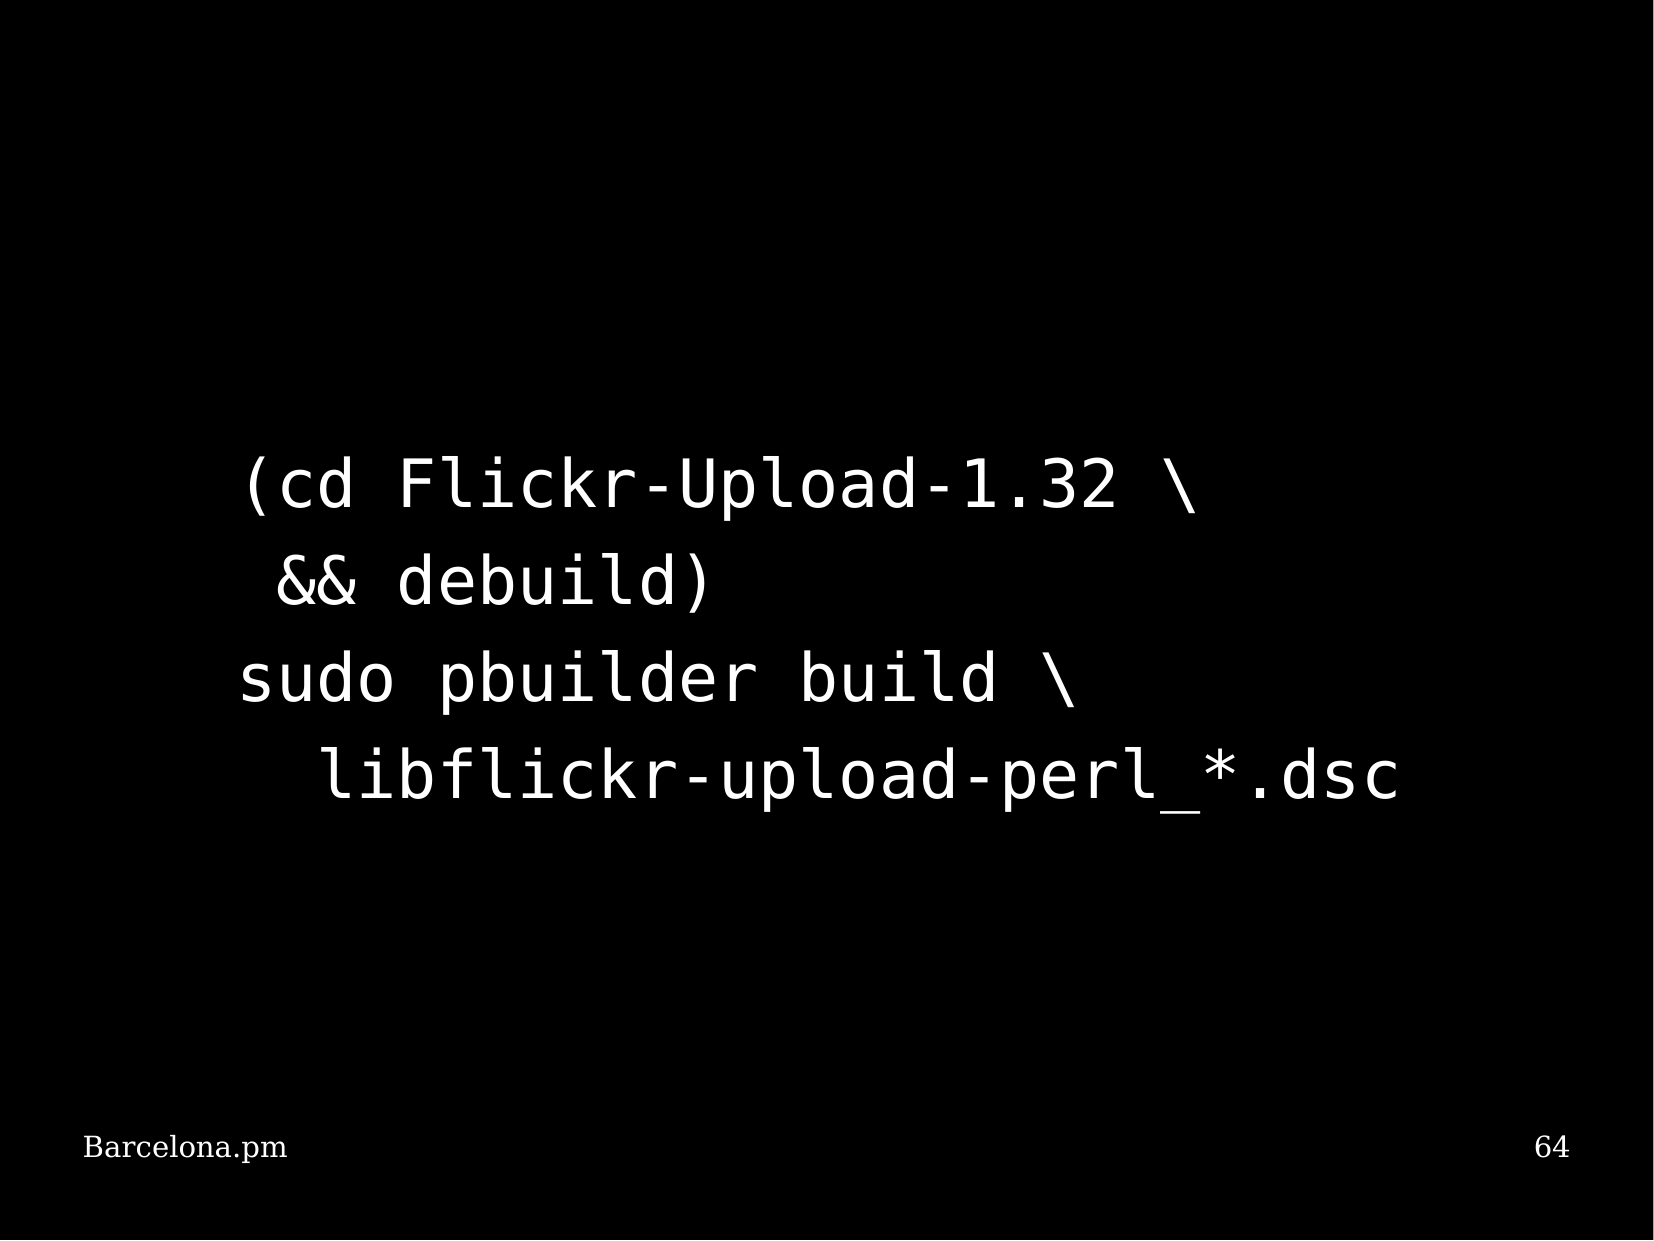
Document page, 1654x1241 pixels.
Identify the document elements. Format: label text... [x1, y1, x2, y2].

title (cd Flickr-Upload-1.32 \ && debuild) sudo pbuilder build \ libflickr-upload-perl_*.dsc [236, 116, 1418, 1124]
